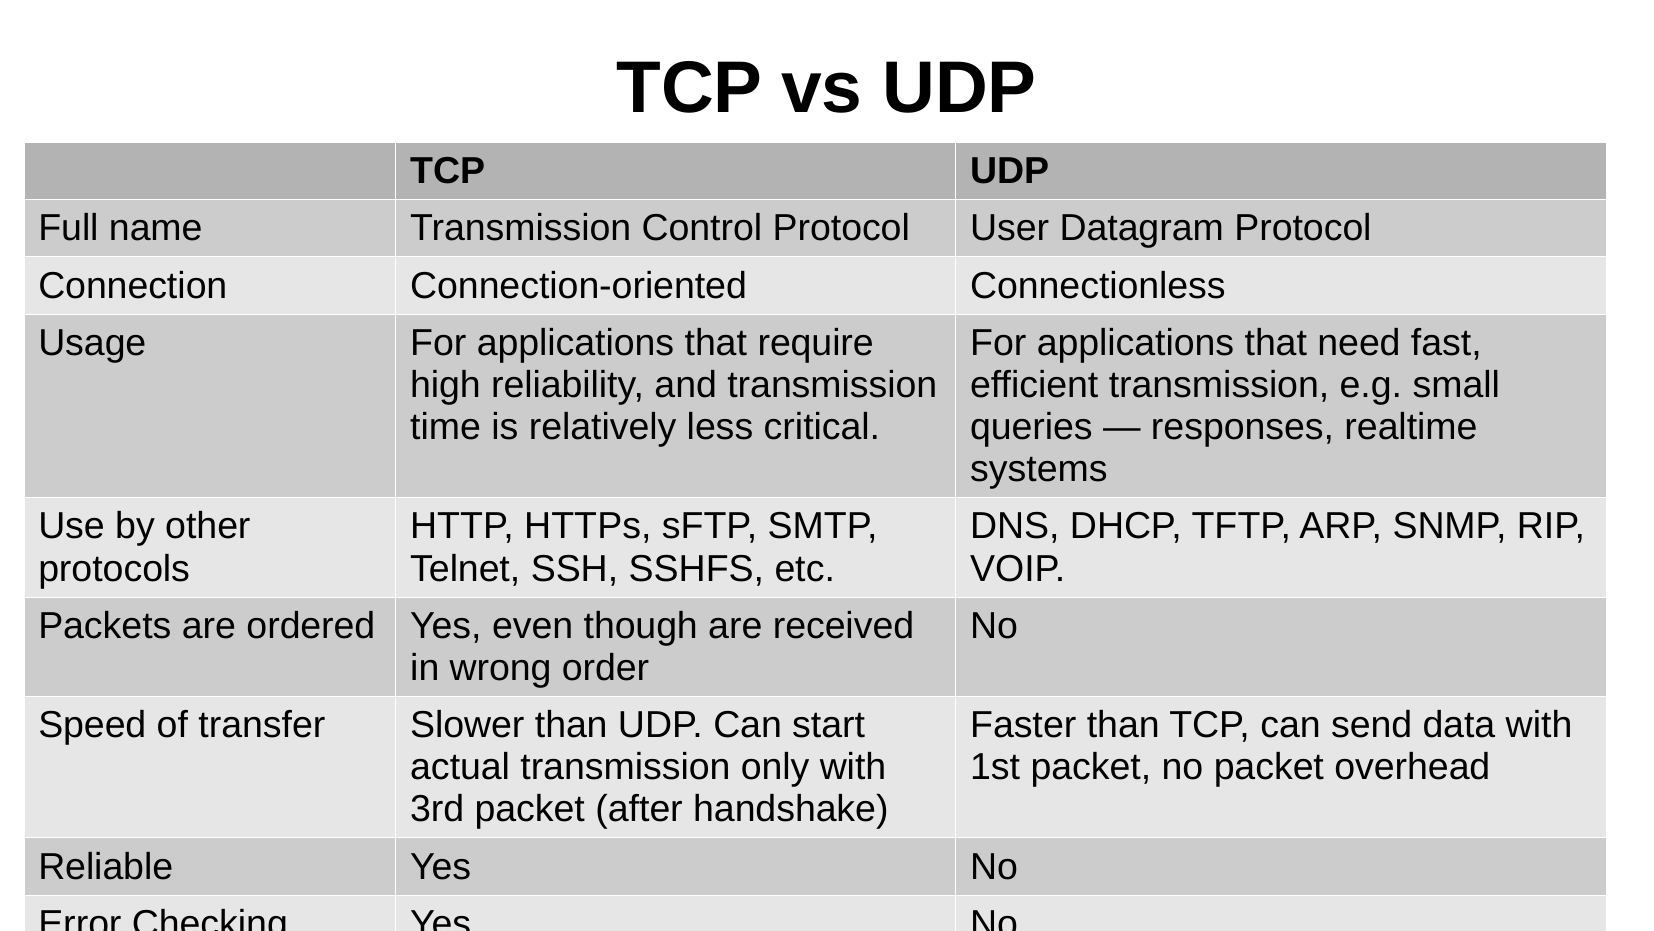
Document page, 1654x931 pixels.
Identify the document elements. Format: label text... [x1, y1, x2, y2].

table_cell Packets are ordered [25, 598, 395, 696]
table_cell Yes [396, 838, 955, 895]
table_cell No [976, 915, 986, 931]
table_cell No [1002, 918, 1013, 931]
table_cell Yes [436, 918, 447, 924]
table_cell Faster than TCP, can send data with 1st packet, no packet overhead [956, 697, 1606, 837]
table_cell For applications that need fast, efficient transmission, e.g. small queries — responses, realtime systems [956, 315, 1606, 497]
table_cell DNS, DHCP, TFTP, ARP, SNMP, RIP, VOIP. [956, 498, 1606, 597]
table_cell Full name [25, 200, 395, 256]
table_cell Usage [25, 315, 395, 497]
title TCP vs UDP [82, 32, 1571, 142]
table_cell Connectionless [956, 257, 1606, 314]
table_header UDP [956, 143, 1606, 199]
table_cell No [956, 838, 1606, 895]
table_cell Connection [25, 257, 395, 314]
table_header TCP [396, 143, 955, 199]
table_cell Reliable [25, 838, 395, 895]
table_cell Speed of transfer [25, 697, 395, 837]
table_cell HTTP, HTTPs, sFTP, SMTP, Telnet, SSH, SSHFS, etc. [396, 498, 955, 597]
table_cell Yes, even though are received in wrong order [396, 598, 955, 696]
table_cell Slower than UDP. Can start actual transmission only with 3rd packet (after handshake) [396, 697, 955, 837]
table_header [25, 143, 395, 199]
table_cell Use by other protocols [25, 498, 395, 597]
table_cell User Datagram Protocol [956, 200, 1606, 256]
table_cell For applications that require high reliability, and transmission time is relatively less critical. [396, 315, 955, 497]
table_cell Error Checking [25, 896, 395, 931]
table_cell No [956, 896, 1606, 931]
table_cell Yes [396, 896, 955, 931]
table_cell Connection-oriented [396, 257, 955, 314]
table_cell No [956, 598, 1606, 696]
table_cell Transmission Control Protocol [396, 200, 955, 256]
